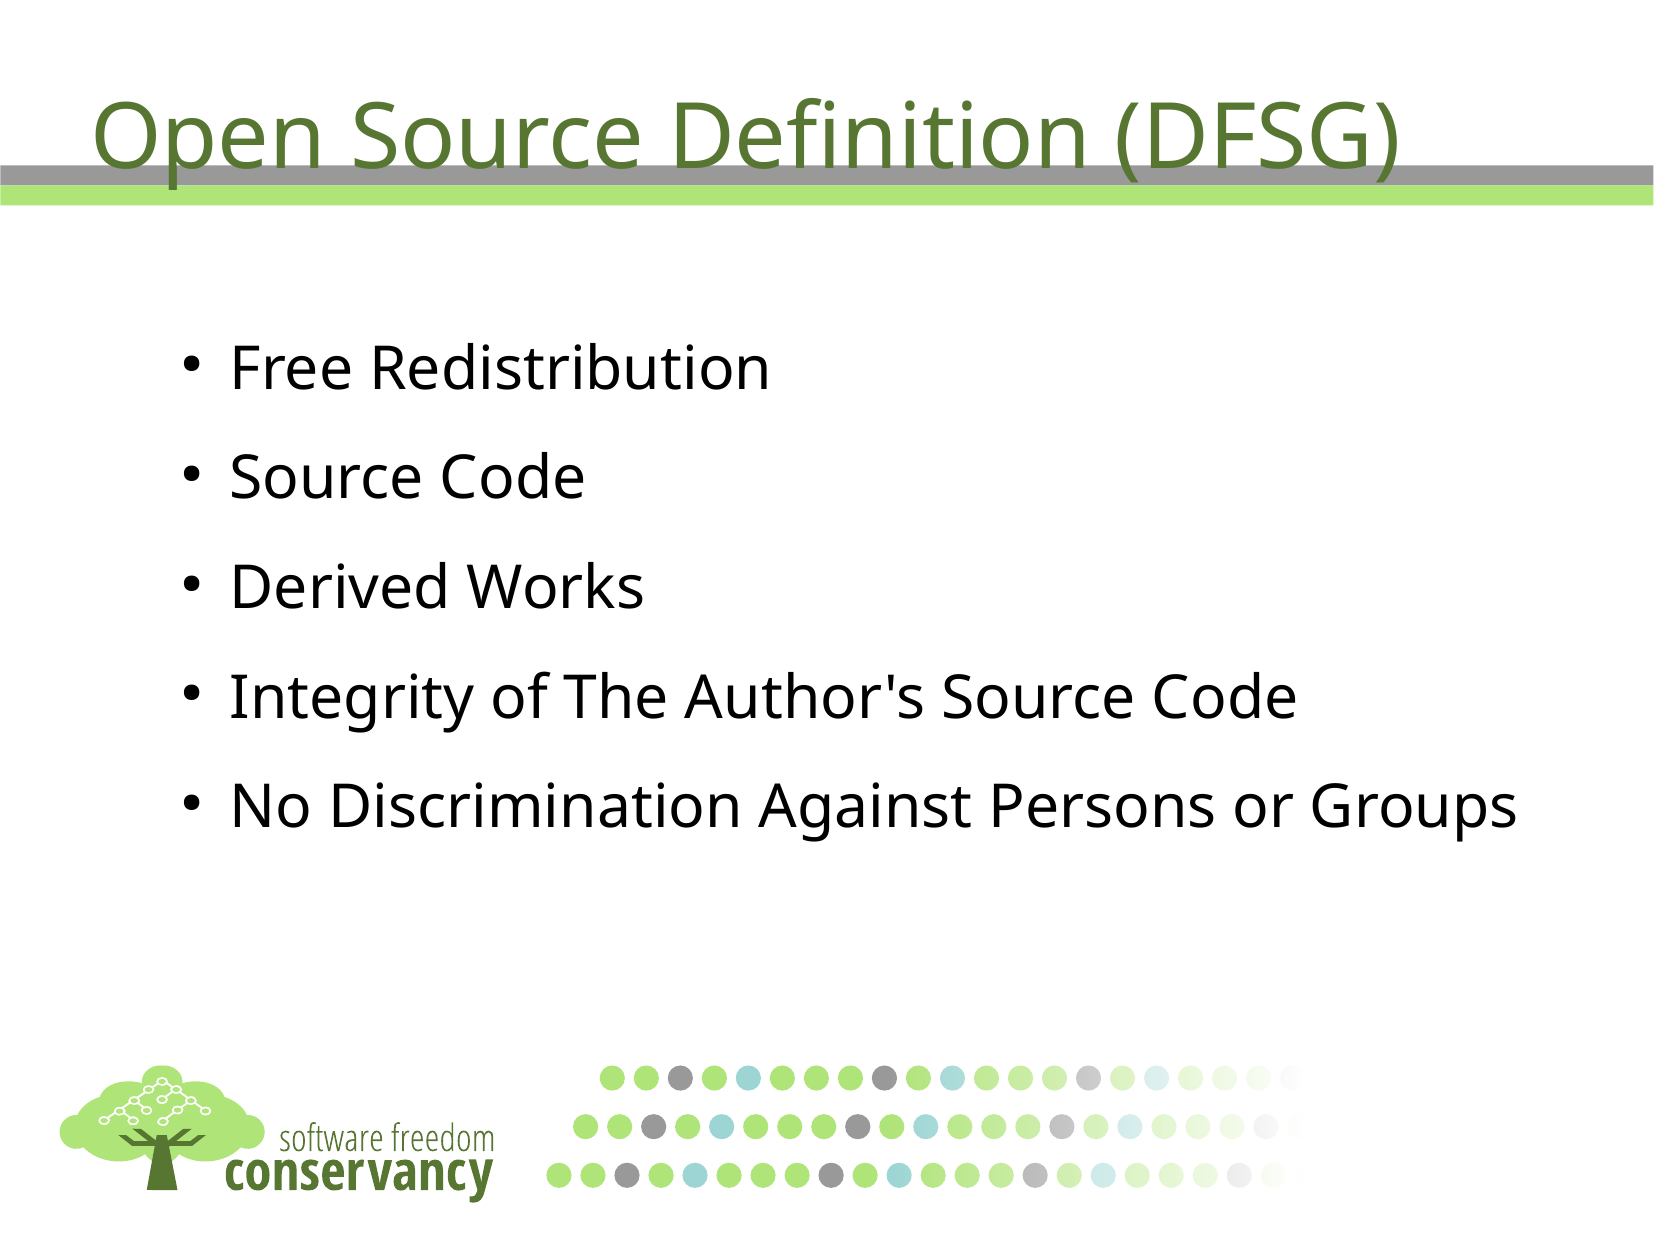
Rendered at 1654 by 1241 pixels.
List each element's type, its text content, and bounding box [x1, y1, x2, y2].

text_box Open Source Definition (DFSG) [90, 25, 1516, 241]
list Free Redistribution Source Code Derived Works Integrity of The Author's Source Code No Discrimination Against Persons or Groups [165, 324, 1621, 856]
